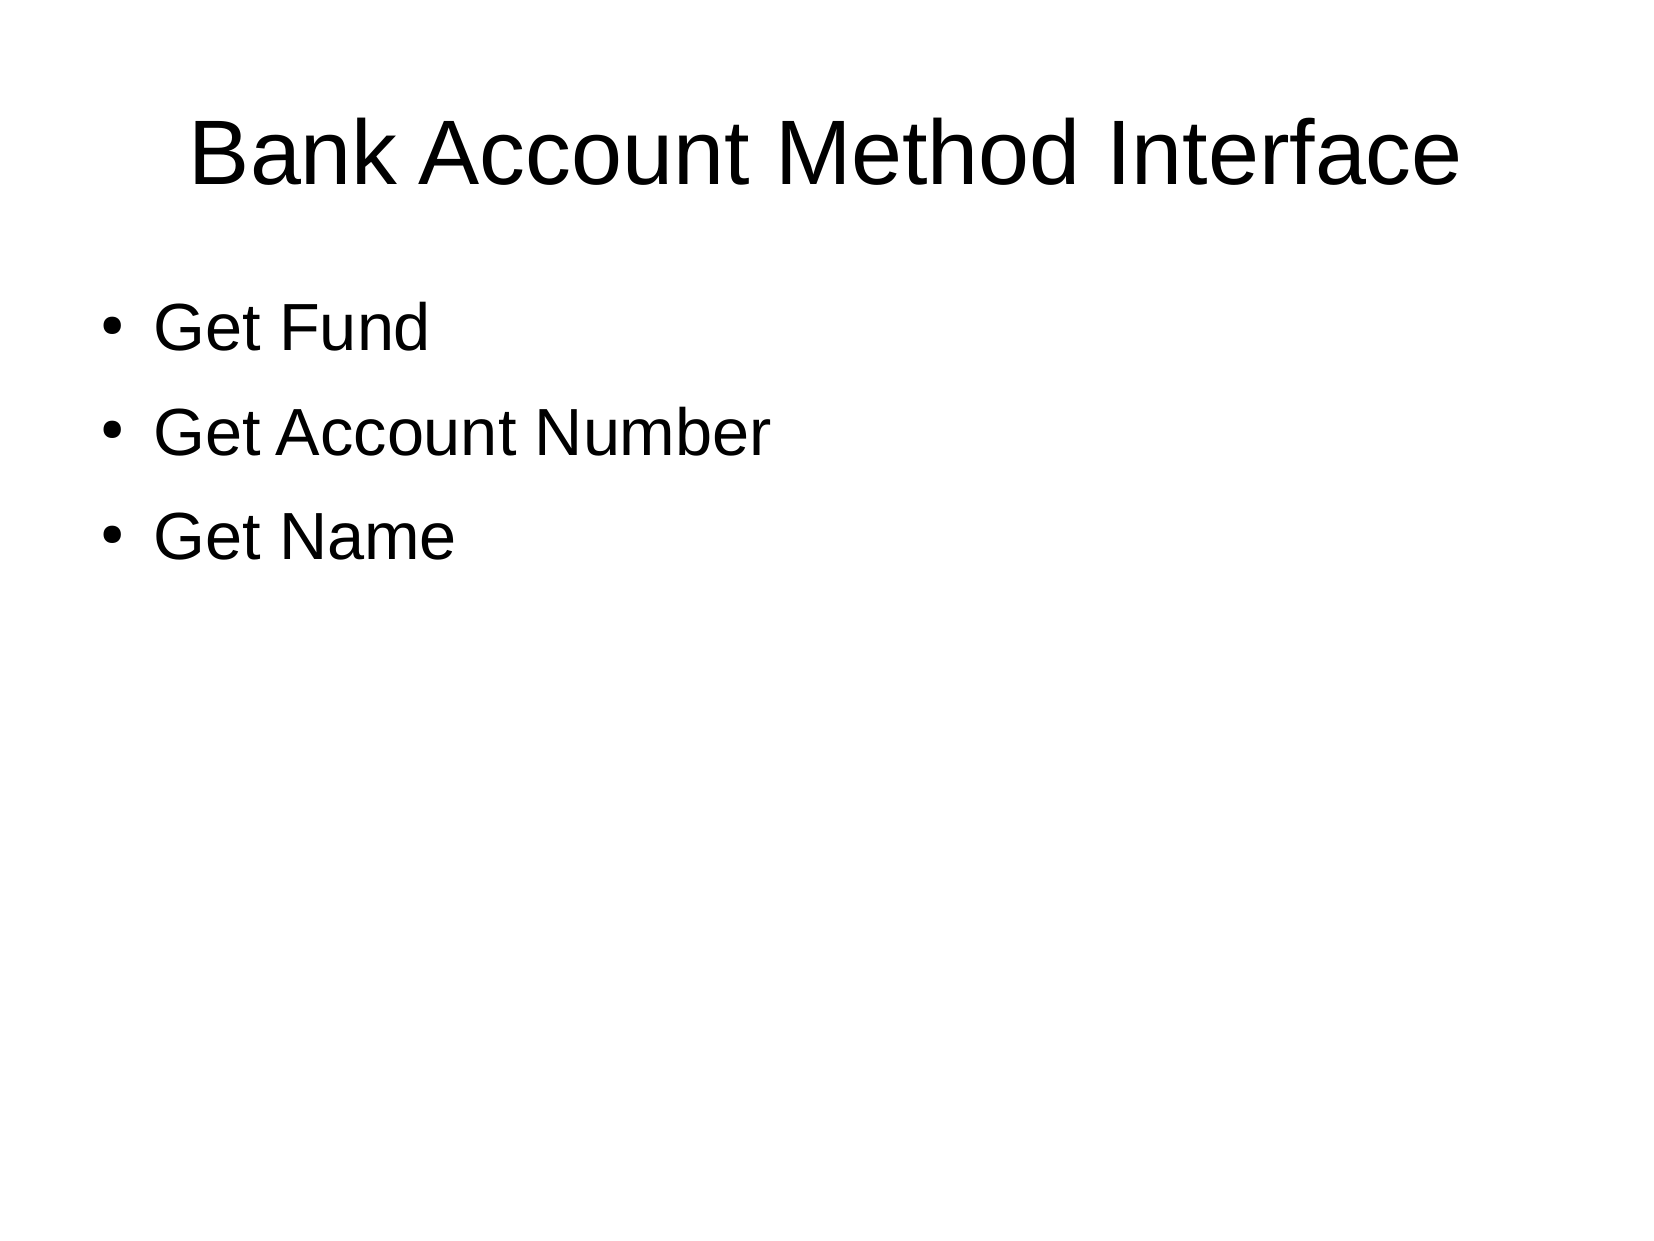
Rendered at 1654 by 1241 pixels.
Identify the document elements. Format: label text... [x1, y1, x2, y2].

list Get Fund Get Account Number Get Name [82, 290, 1571, 1010]
title Bank Account Method Interface [82, 49, 1571, 257]
